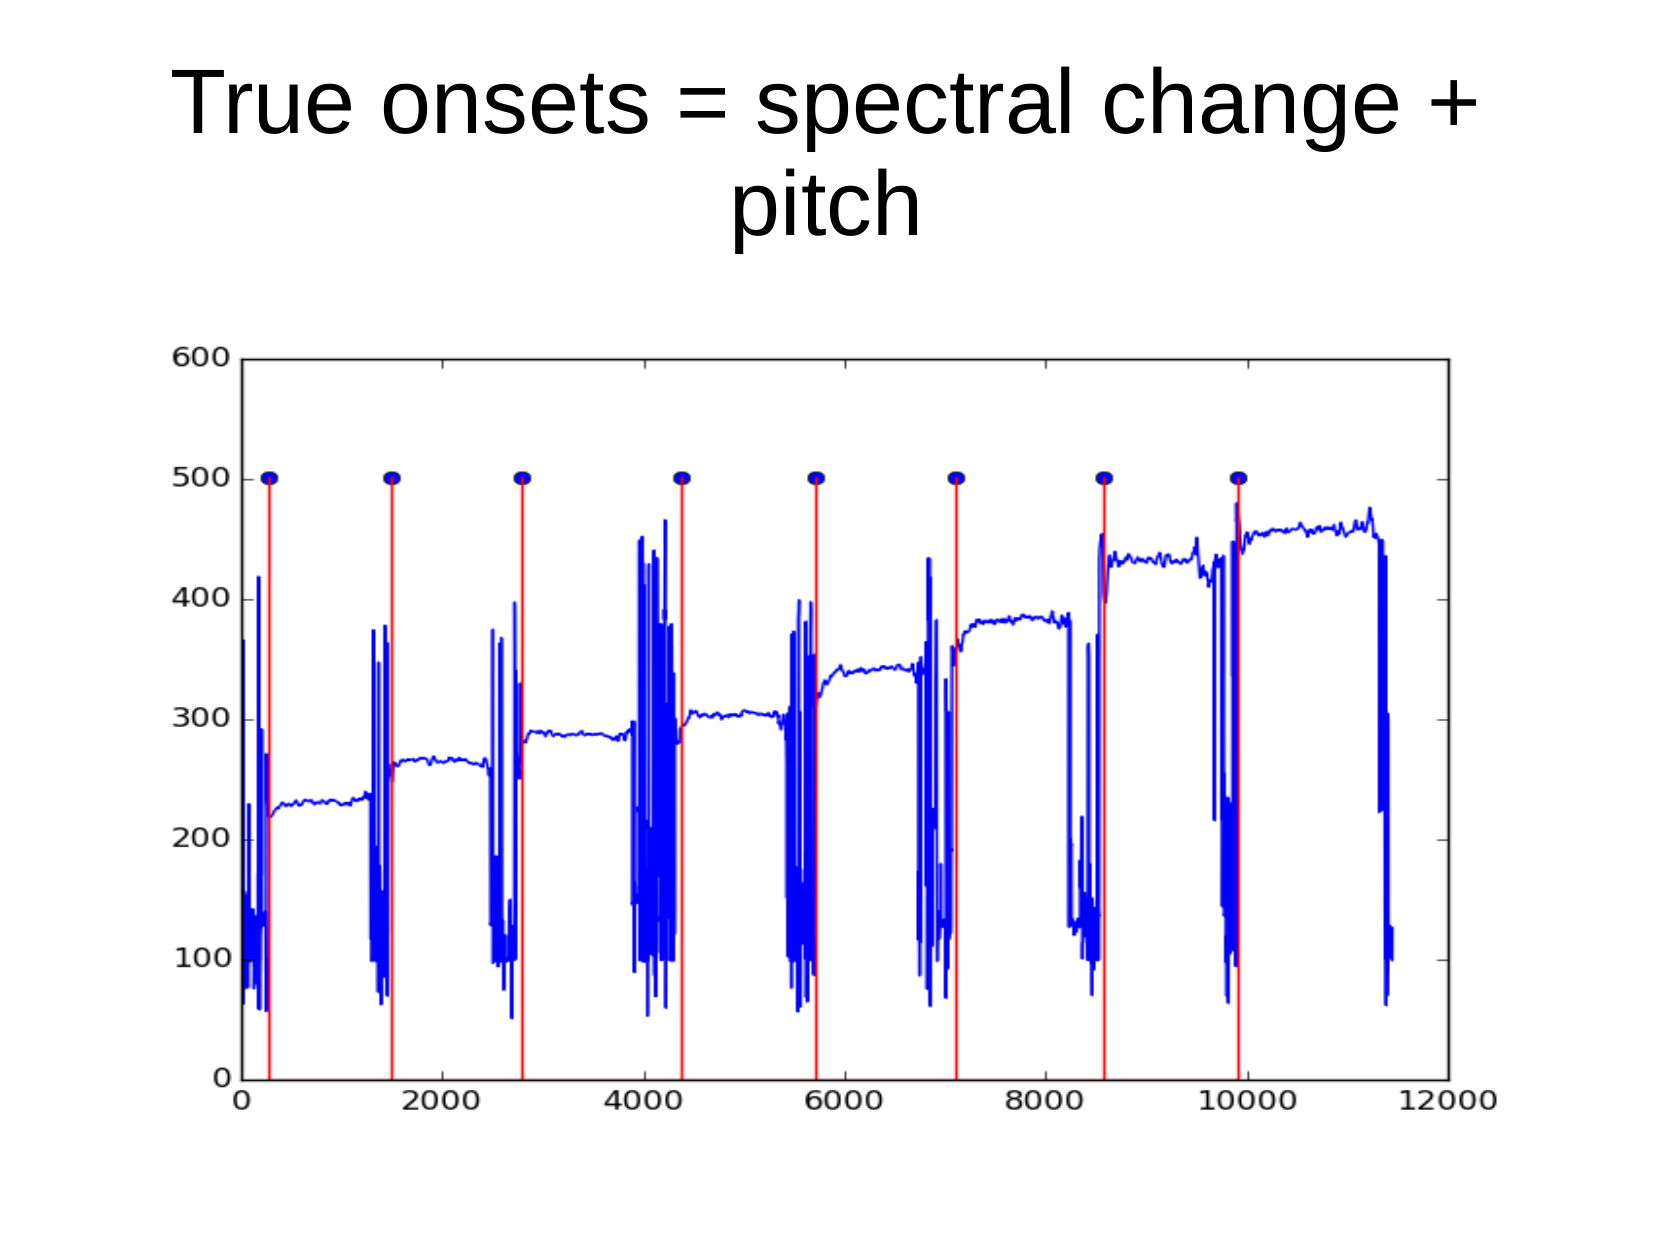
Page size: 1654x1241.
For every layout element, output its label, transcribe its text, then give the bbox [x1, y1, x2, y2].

title True onsets = spectral change + pitch [82, 49, 1571, 257]
picture [47, 269, 1604, 1170]
